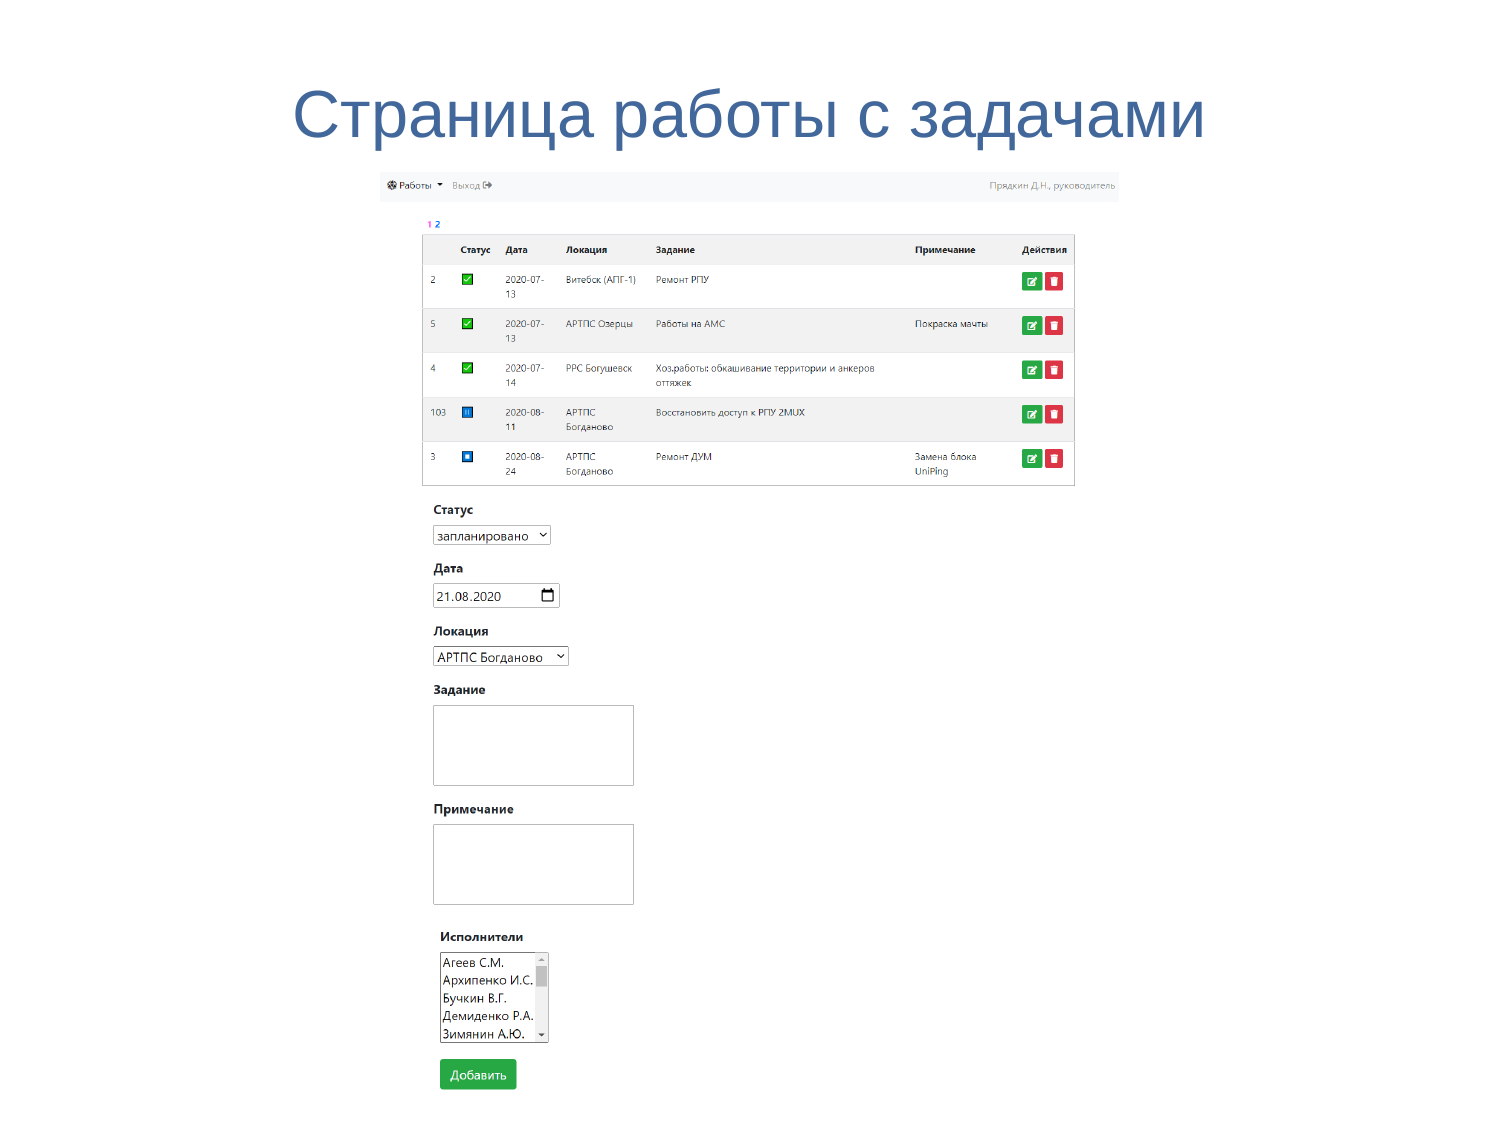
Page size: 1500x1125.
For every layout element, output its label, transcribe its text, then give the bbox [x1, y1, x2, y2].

text_box Страница работы с задачами [74, 44, 1425, 188]
picture [380, 172, 1120, 1106]
